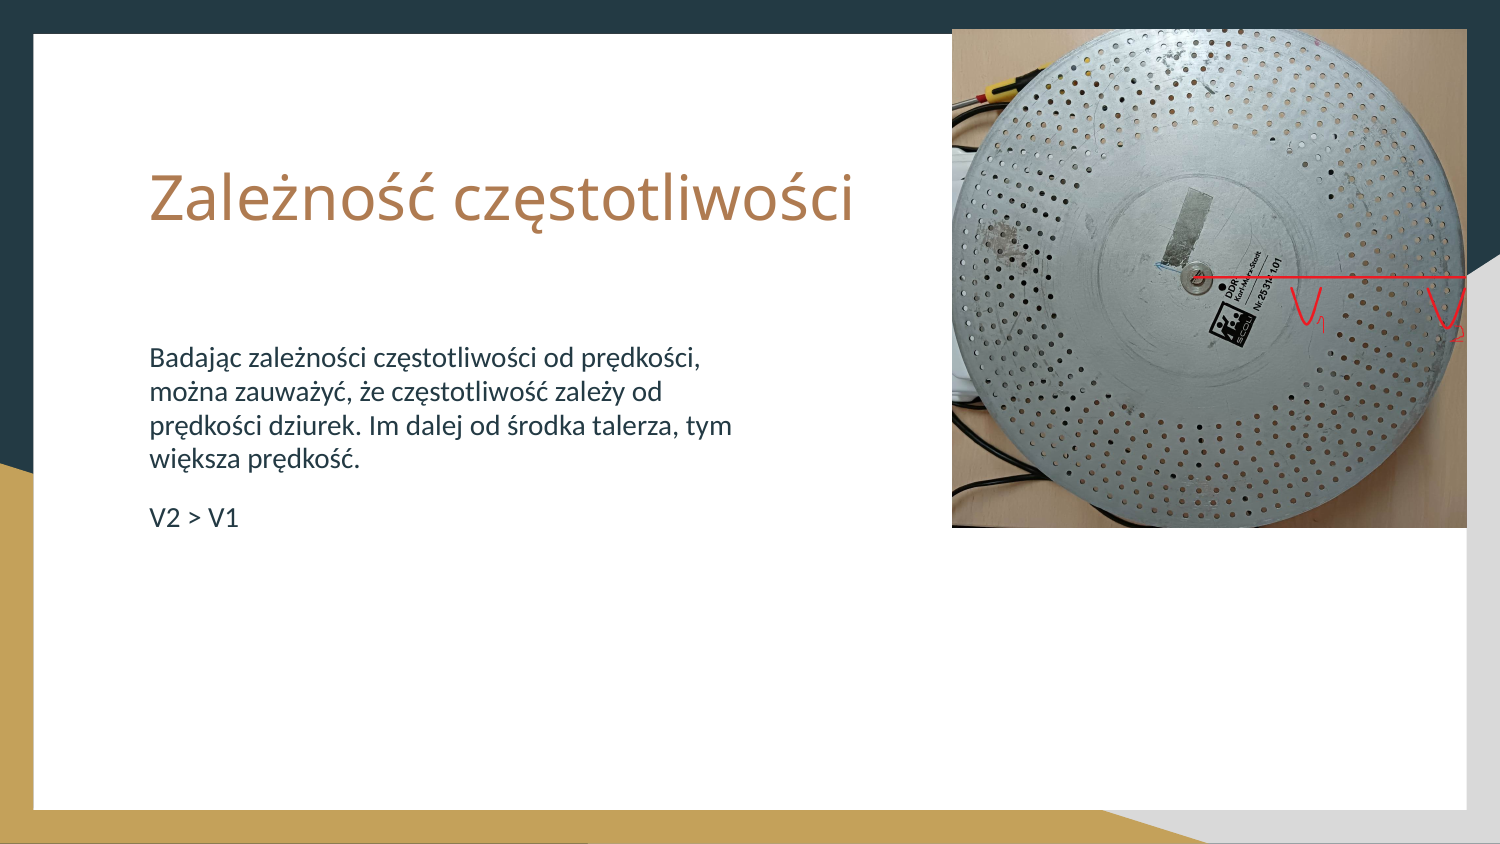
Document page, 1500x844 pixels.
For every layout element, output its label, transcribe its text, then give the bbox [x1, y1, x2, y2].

title Zależność częstotliwości [134, 138, 952, 296]
list Badając zależności częstotliwości od prędkości, można zauważyć, że częstotliwość zależy od prędkości dziurek. Im dalej od środka talerza, tym większa prędkość. V2 > V1 [134, 326, 750, 729]
picture [952, 29, 1467, 528]
